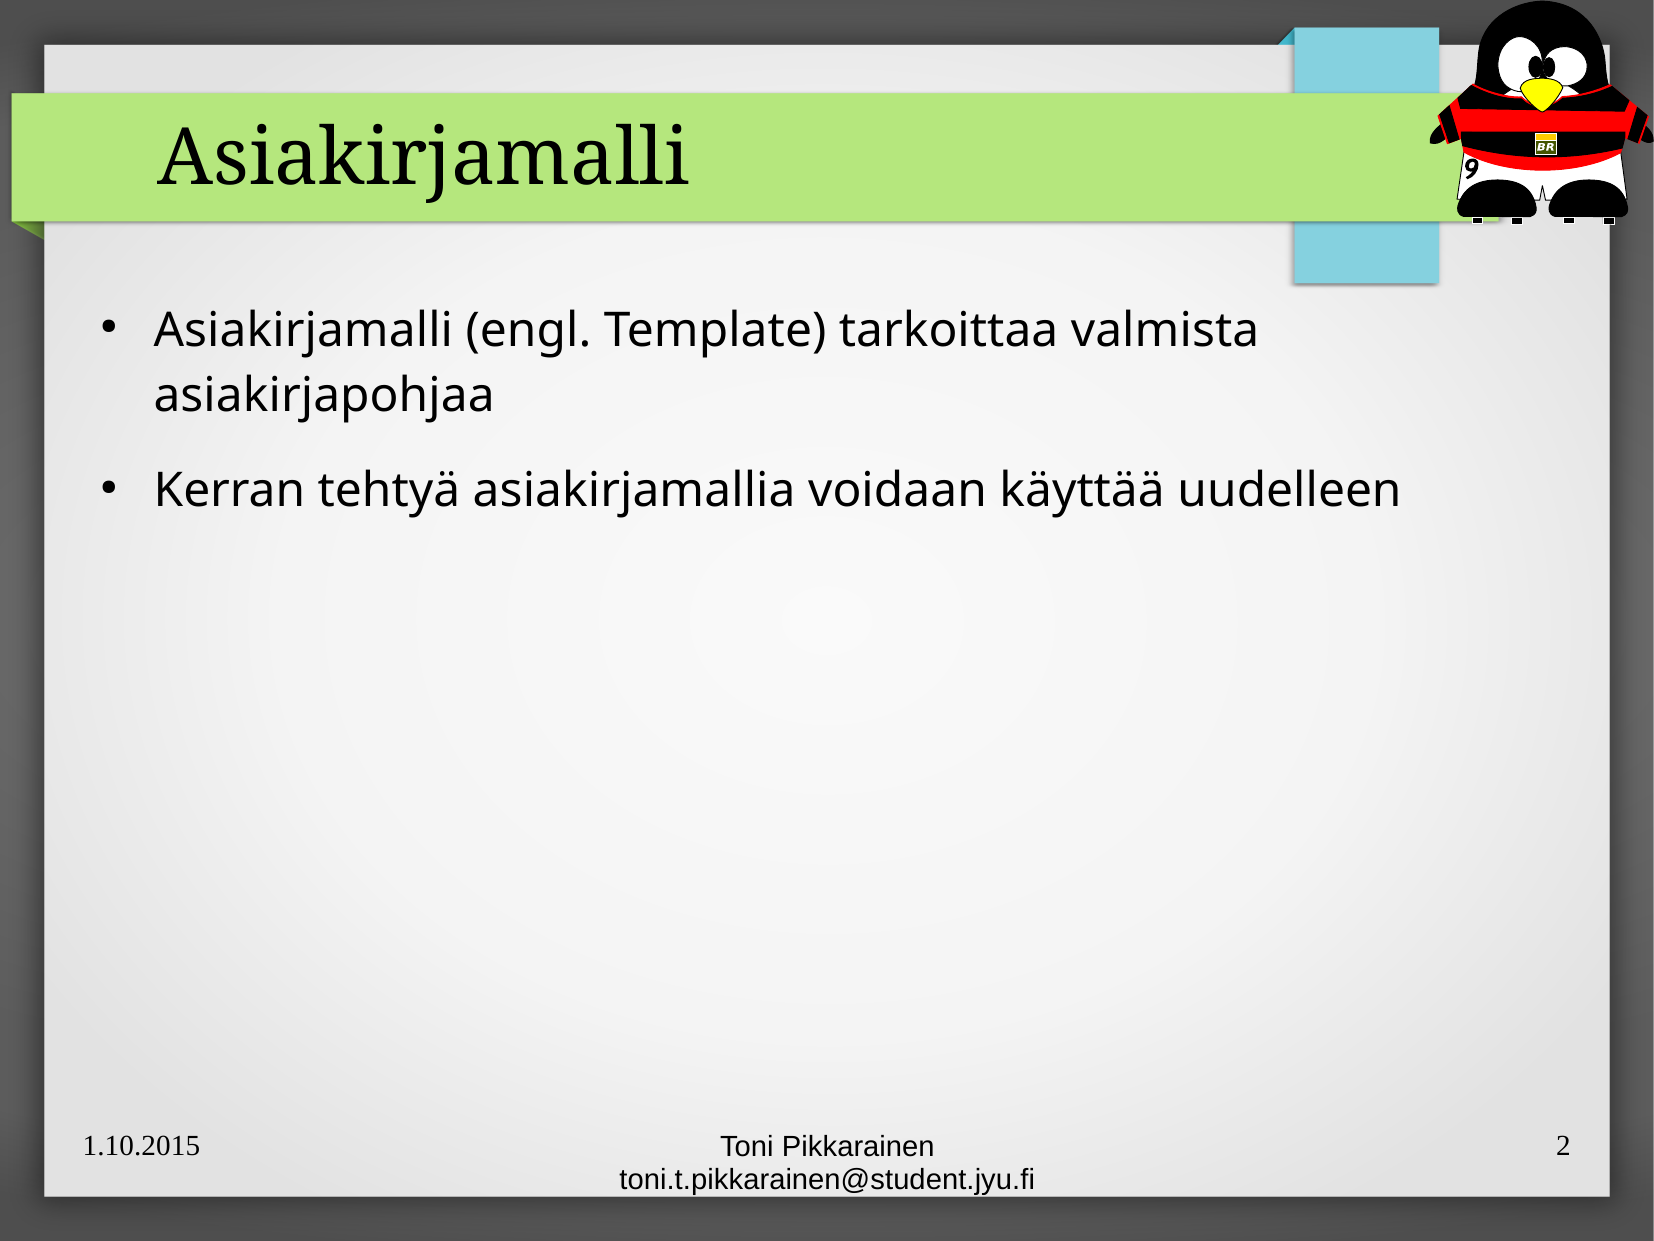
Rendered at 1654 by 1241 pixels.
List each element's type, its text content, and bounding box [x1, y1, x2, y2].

title Asiakirjamalli [82, 94, 1264, 213]
list Asiakirjamalli (engl. Template) tarkoittaa valmista asiakirjapohjaa Kerran tehtyä asiakirjamallia voidaan käyttää uudelleen [82, 295, 1571, 1015]
picture [0, 0, 1654, 1241]
picture [1548, 0, 1654, 135]
